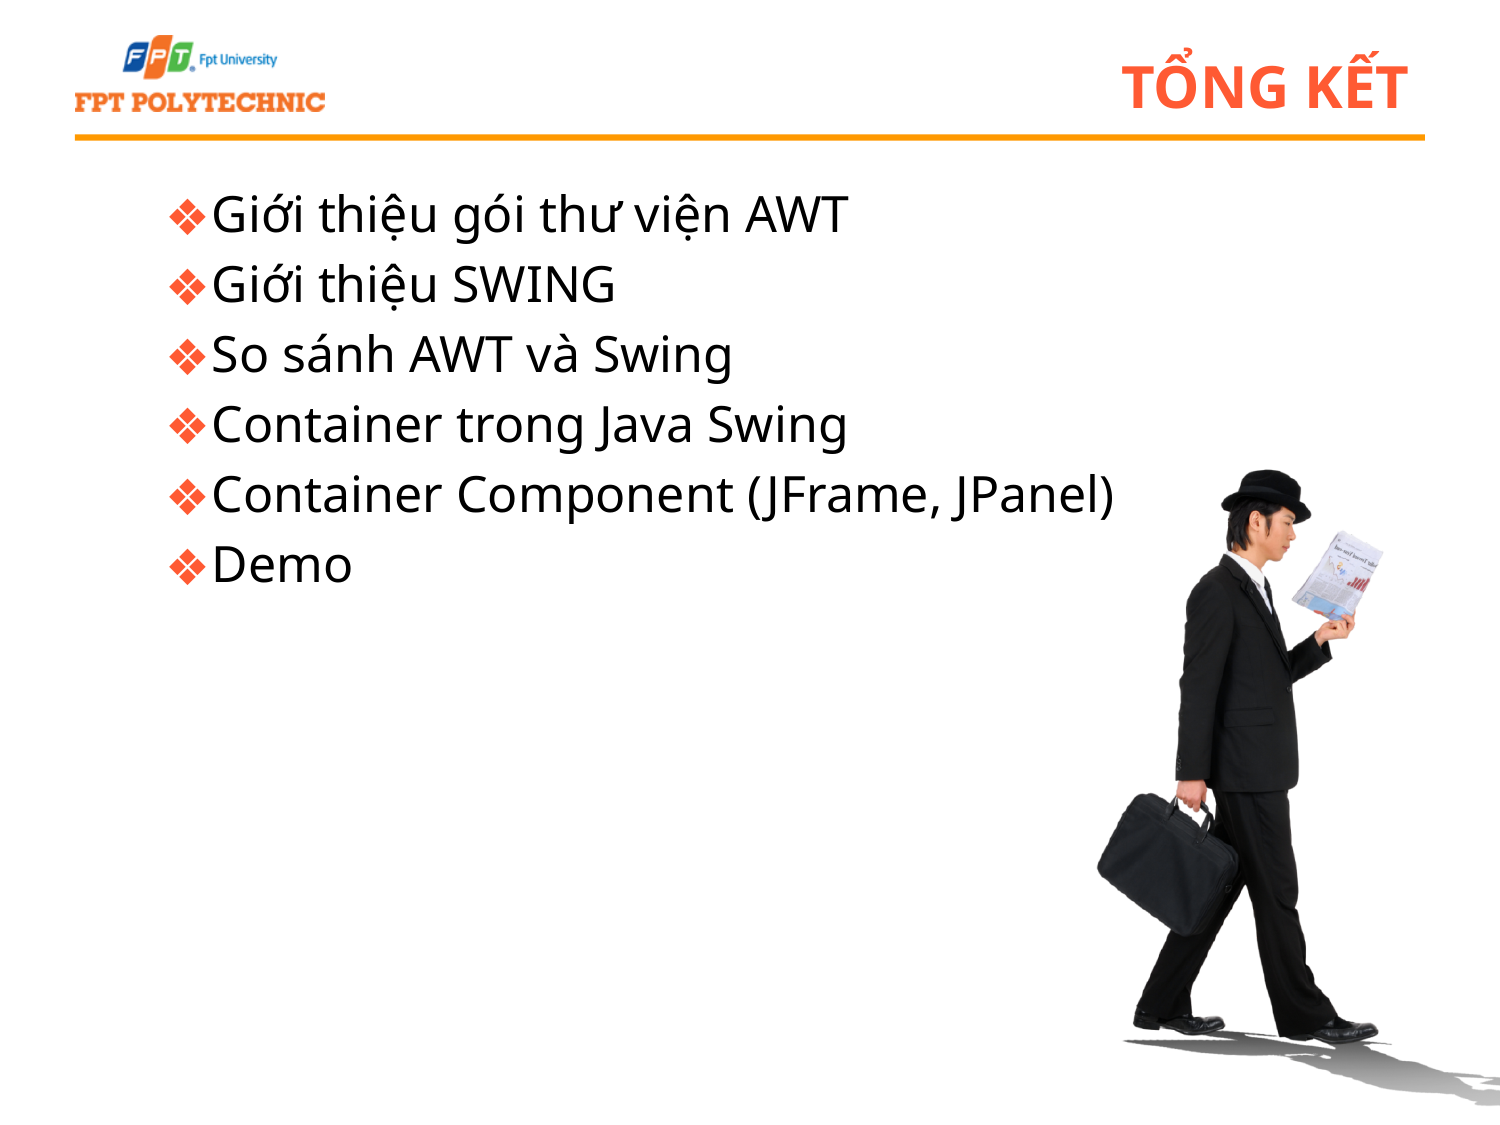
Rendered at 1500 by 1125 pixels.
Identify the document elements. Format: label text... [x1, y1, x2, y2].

title Tổng kết [337, 45, 1425, 125]
list Giới thiệu gói thư viện AWT Giới thiệu SWING So sánh AWT và Swing Container trong Java Swing Container Component (JFrame, JPanel) Demo [75, 174, 1425, 1038]
picture [75, 35, 325, 112]
picture [1069, 399, 1500, 1125]
